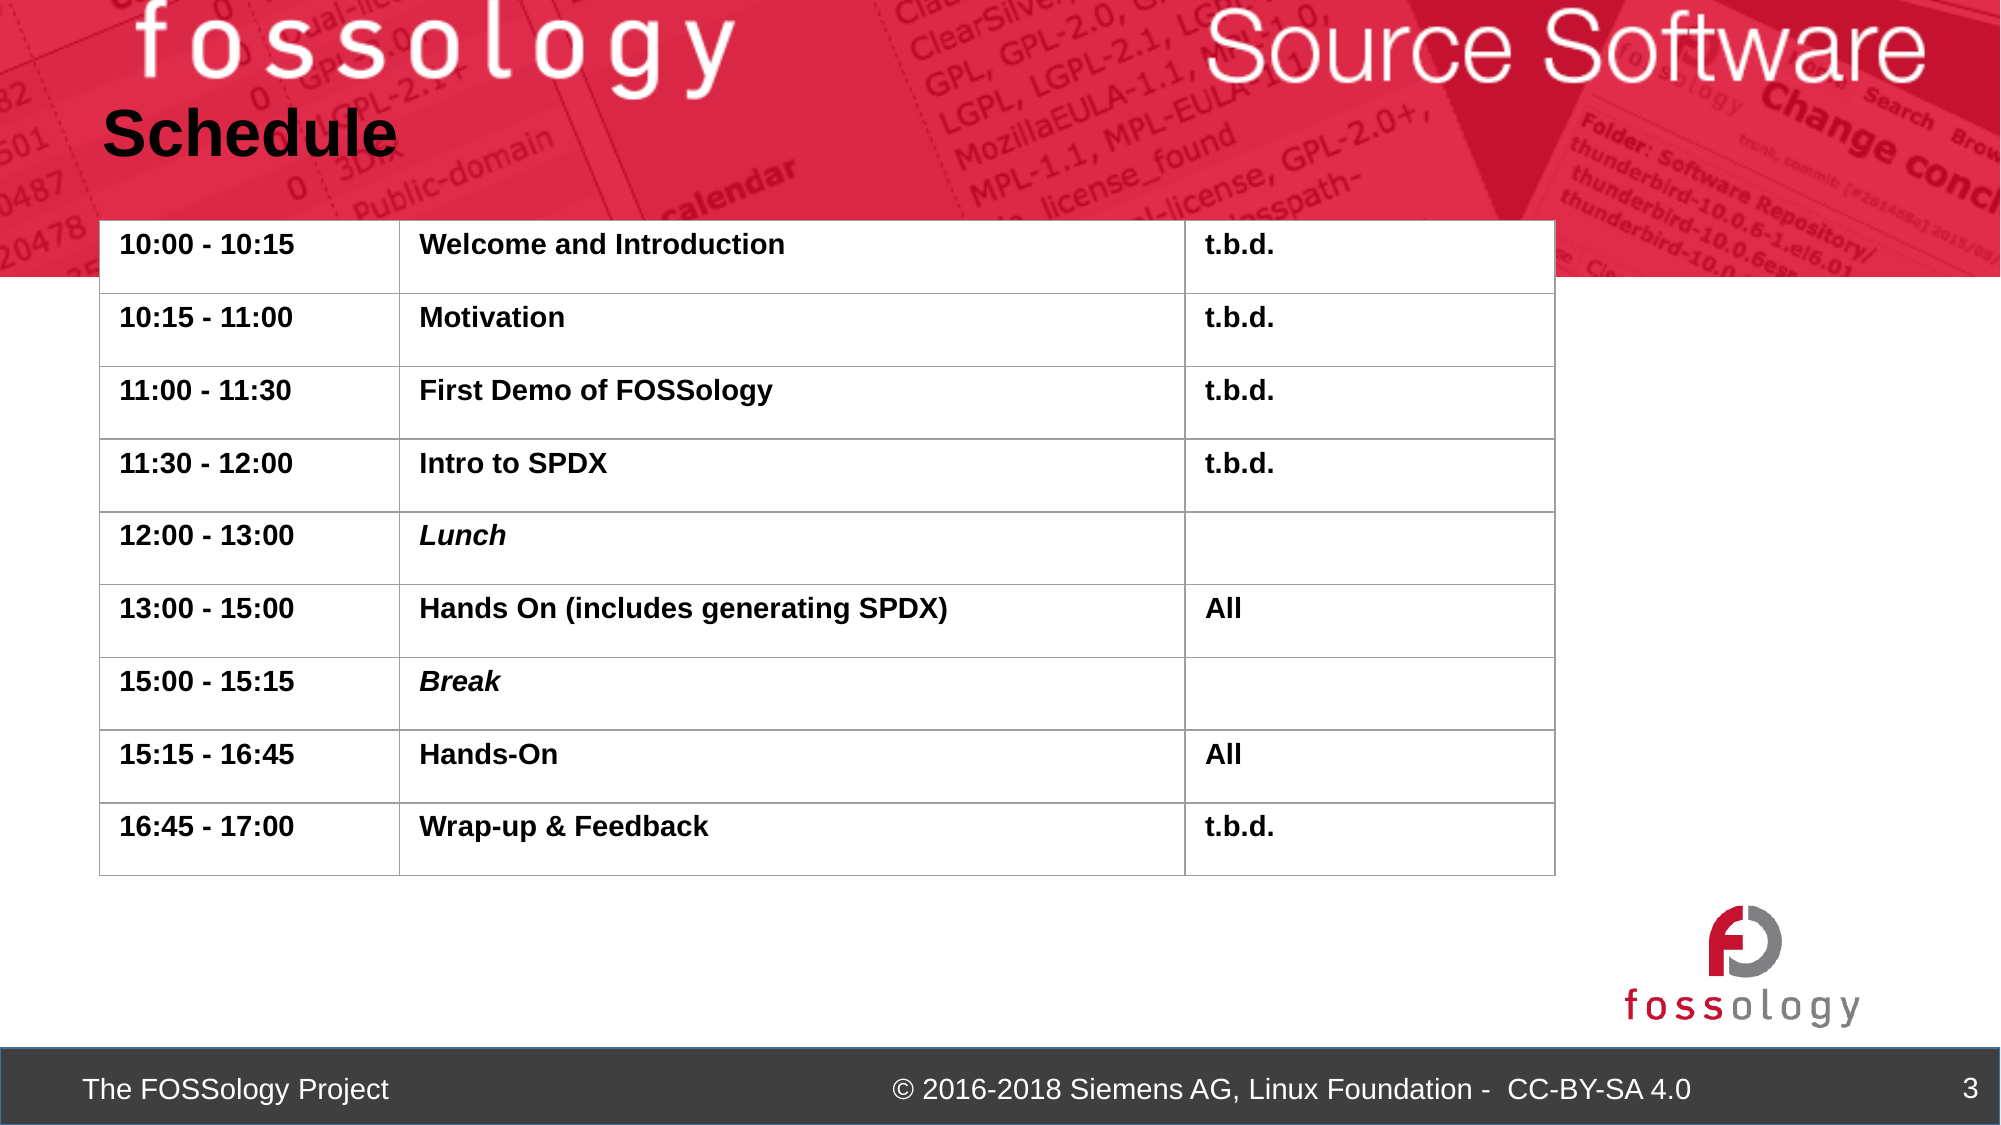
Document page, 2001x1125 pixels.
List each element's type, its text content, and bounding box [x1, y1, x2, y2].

table_cell 12:00 - 13:00 [100, 513, 399, 584]
table_cell Wrap-up & Feedback [400, 804, 1184, 875]
table_cell t.b.d. [1186, 804, 1554, 875]
table_cell 15:00 - 15:15 [100, 658, 399, 729]
table_cell 16:45 - 17:00 [100, 804, 399, 875]
table_cell 10:15 - 11:00 [100, 294, 399, 366]
picture [1621, 901, 1863, 1031]
table_cell t.b.d. [1186, 294, 1554, 366]
table_cell 11:00 - 11:30 [100, 367, 399, 438]
table_cell Motivation [400, 294, 1184, 366]
text_box Schedule [0, 0, 2000, 208]
picture [0, 0, 2001, 277]
table_header 10:00 - 10:15 [100, 221, 399, 293]
table_cell First Demo of FOSSology [400, 367, 1184, 438]
table_cell [1186, 513, 1554, 584]
table_cell Hands On (includes generating SPDX) [400, 585, 1184, 657]
table_cell 13:00 - 15:00 [100, 585, 399, 657]
table_cell Hands-On [400, 731, 1184, 802]
table_header Welcome and Introduction [400, 221, 1184, 293]
table_cell t.b.d. [1186, 367, 1554, 438]
table_cell [1186, 658, 1554, 729]
table_cell Intro to SPDX [400, 440, 1184, 511]
table_cell 15:15 - 16:45 [100, 731, 399, 802]
table_cell Lunch [400, 513, 1184, 584]
table_cell Break [400, 658, 1184, 729]
table_cell All [1186, 731, 1554, 802]
table_header t.b.d. [1186, 221, 1554, 293]
table_cell t.b.d. [1186, 440, 1554, 511]
table_cell All [1186, 585, 1554, 657]
table_cell 11:30 - 12:00 [100, 440, 399, 511]
